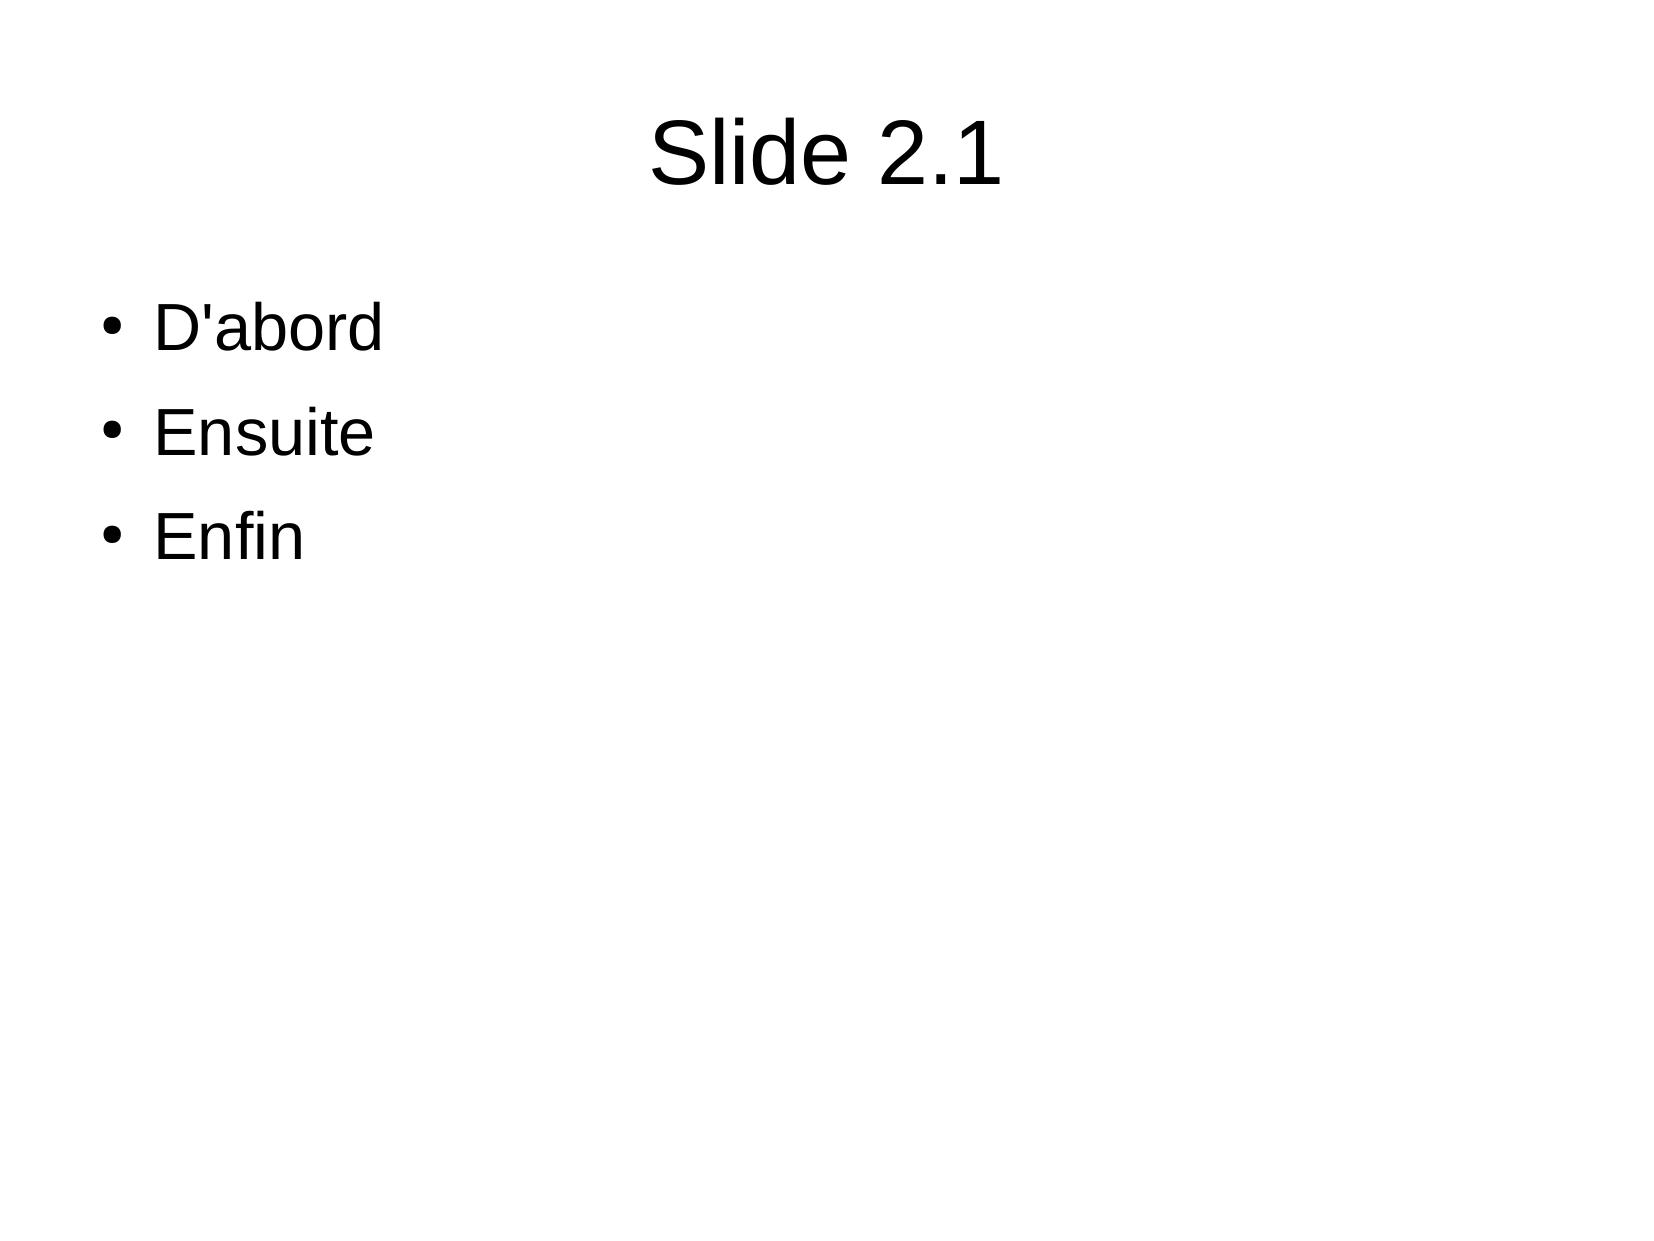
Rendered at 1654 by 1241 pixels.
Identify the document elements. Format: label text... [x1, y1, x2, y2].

title Slide 2.1 [82, 49, 1571, 257]
list D'abord Ensuite Enfin [82, 290, 1571, 1109]
